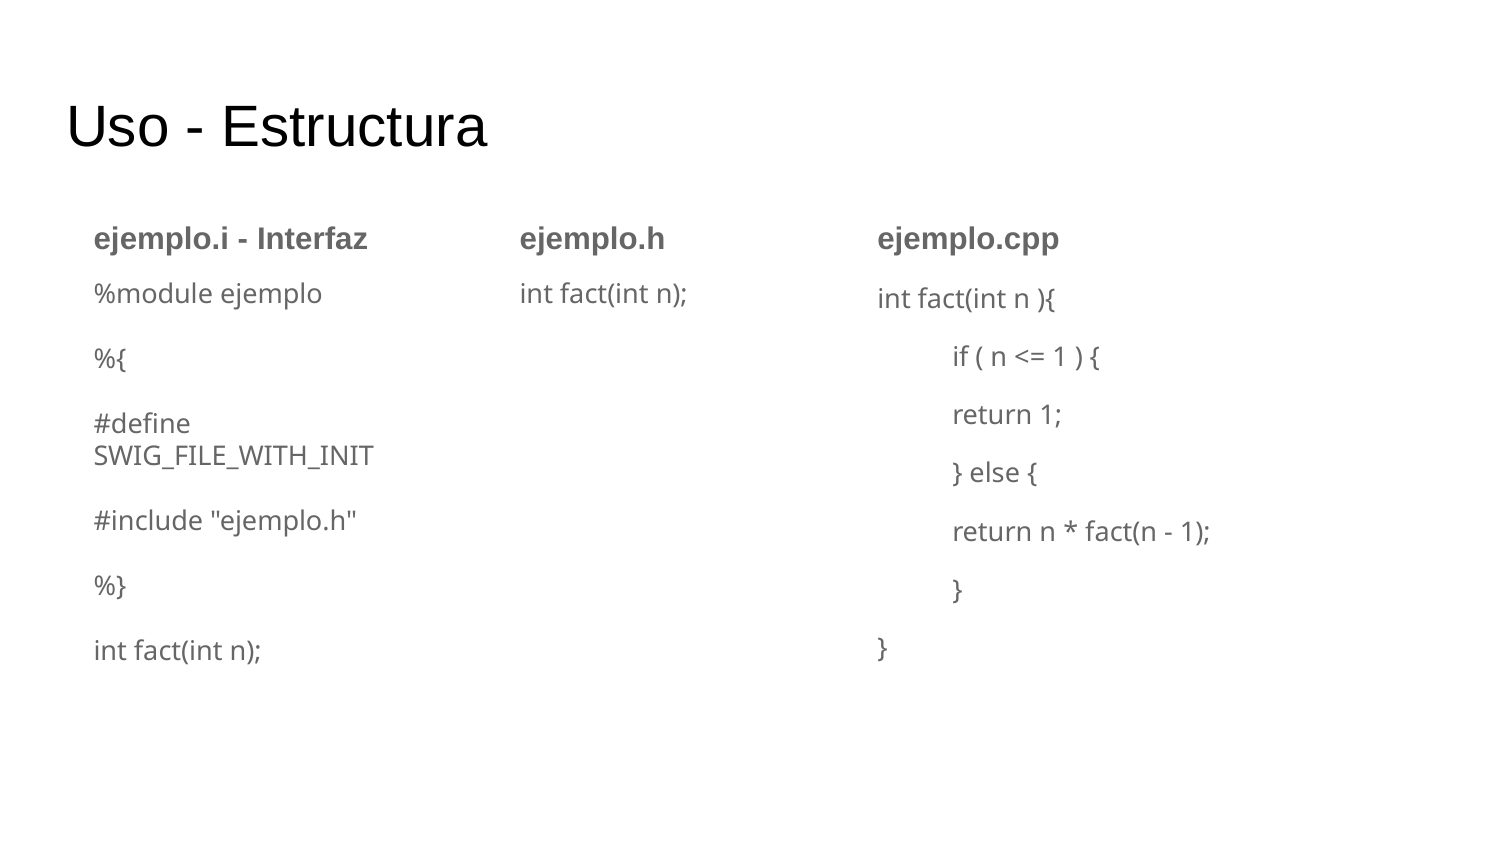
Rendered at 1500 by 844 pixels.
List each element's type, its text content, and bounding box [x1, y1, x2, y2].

title Uso - Estructura [51, 72, 1449, 167]
text_box ejemplo.h int fact(int n); [504, 203, 824, 782]
text_box ejemplo.i - Interfaz %module ejemplo %{ #define SWIG_FILE_WITH_INIT #include "ejemplo.h" %} int fact(int n); [78, 203, 466, 782]
text_box ejemplo.cpp int fact(int n ){ if ( n <= 1 ) { return 1; } else { return n * fact(n - 1); } } [862, 203, 1422, 782]
